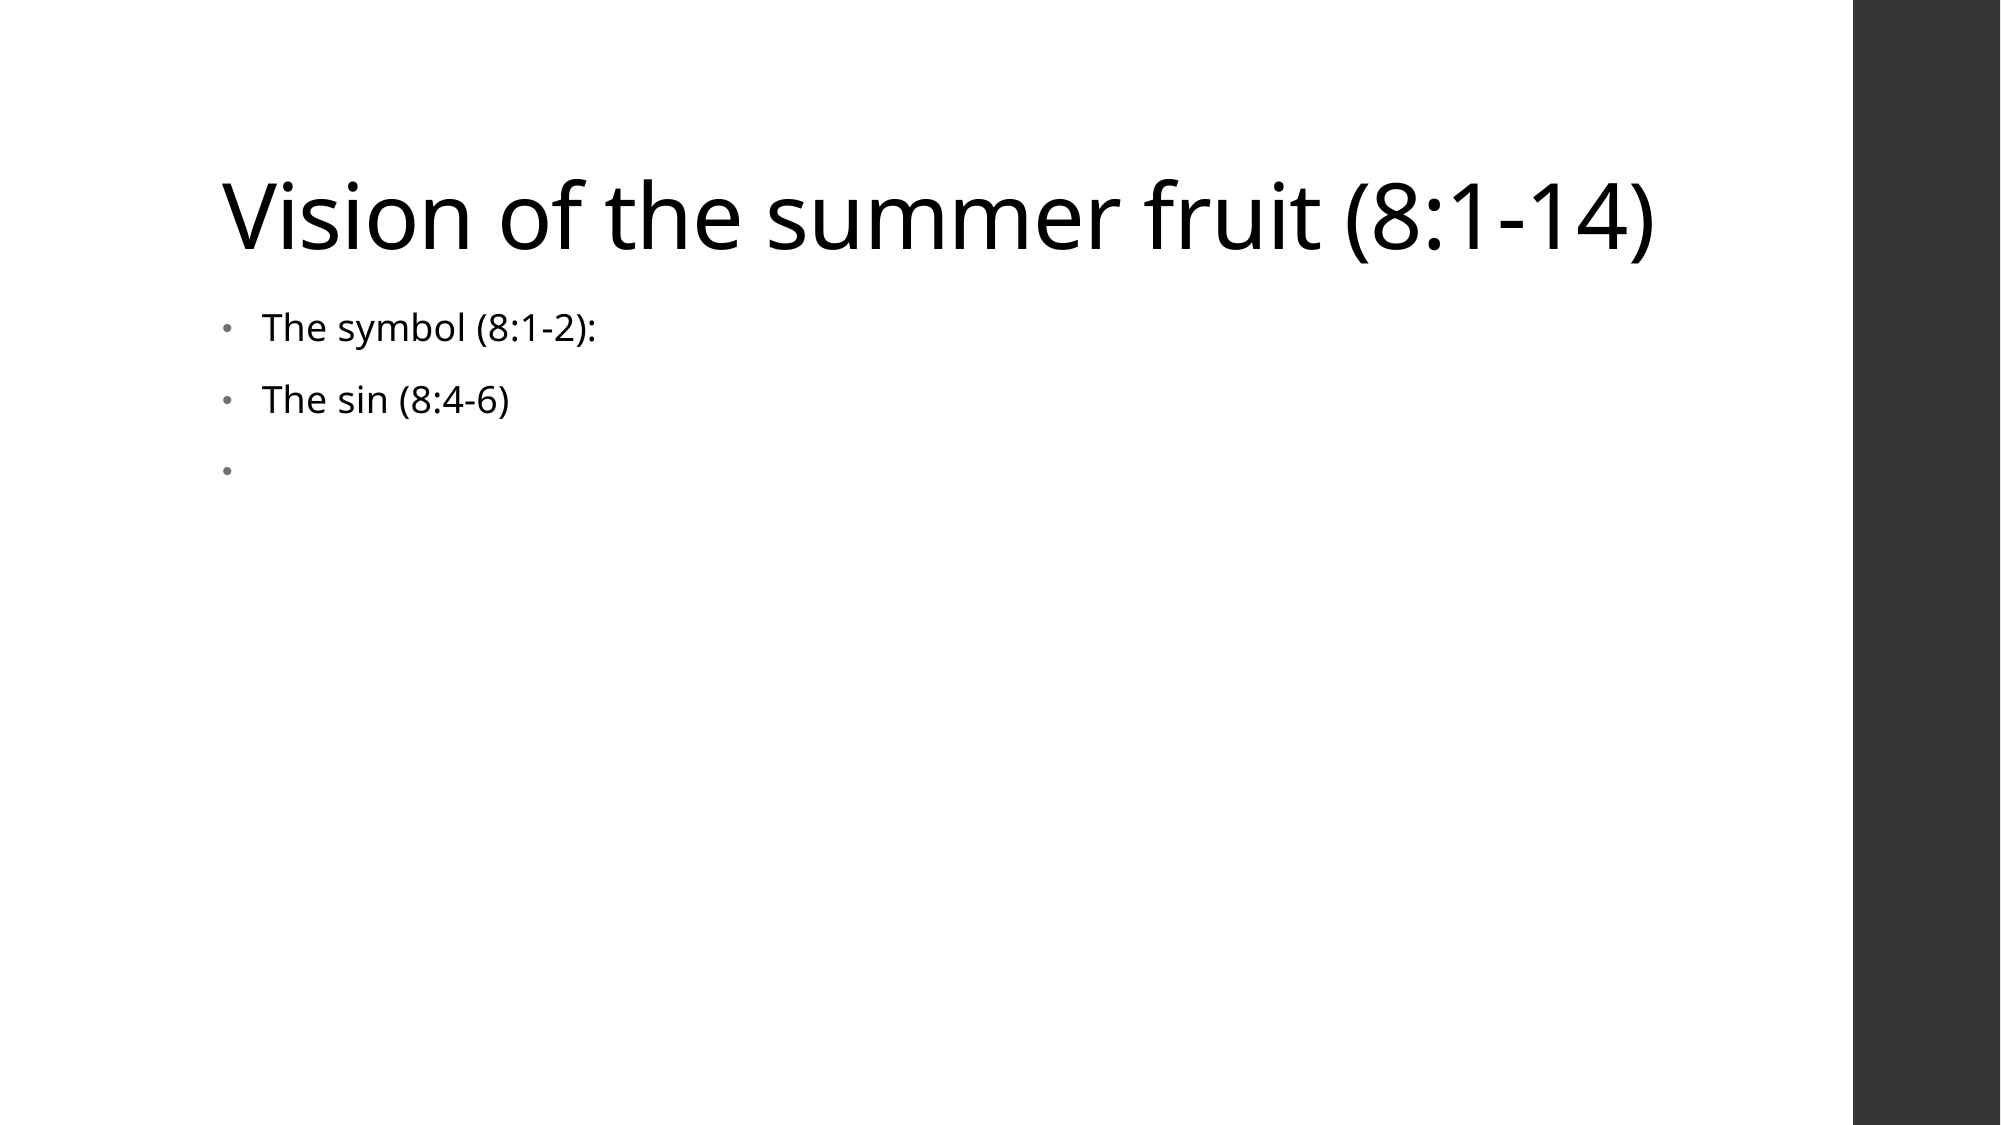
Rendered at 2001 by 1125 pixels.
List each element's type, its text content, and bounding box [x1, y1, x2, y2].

list The symbol (8:1-2): The sin (8:4-6) [206, 299, 1617, 1014]
title Vision of the summer fruit (8:1-14) [206, 60, 1797, 278]
